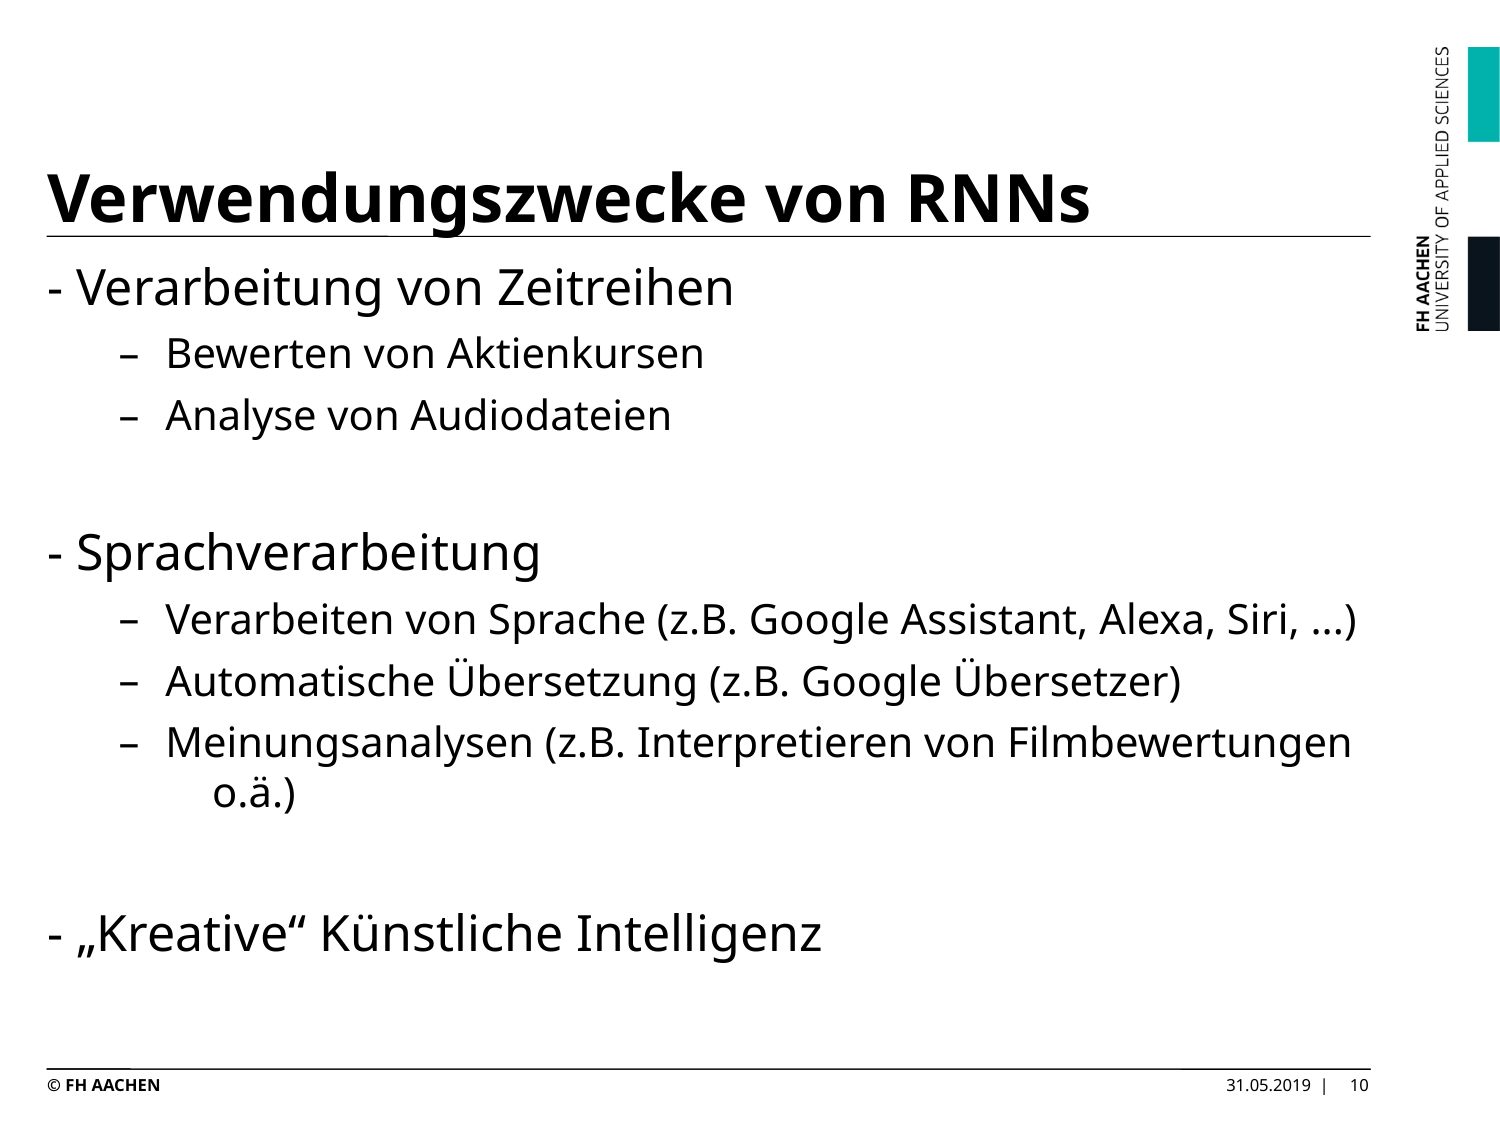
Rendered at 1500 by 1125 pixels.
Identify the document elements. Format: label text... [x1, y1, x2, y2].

picture [1404, 47, 1500, 331]
title Verwendungszwecke von RNNs [47, 153, 1371, 237]
list - Verarbeitung von Zeitreihen Bewerten von Aktienkursen Analyse von Audiodateien - Sprachverarbeitung Verarbeiten von Sprache (z.B. Google Assistant, Alexa, Siri, ...) Automatische Übersetzung (z.B. Google Übersetzer) Meinungsanalysen (z.B. Interpretieren von Filmbewertungen o.ä.) - „Kreative“ Künstliche Intelligenz [47, 255, 1371, 1047]
